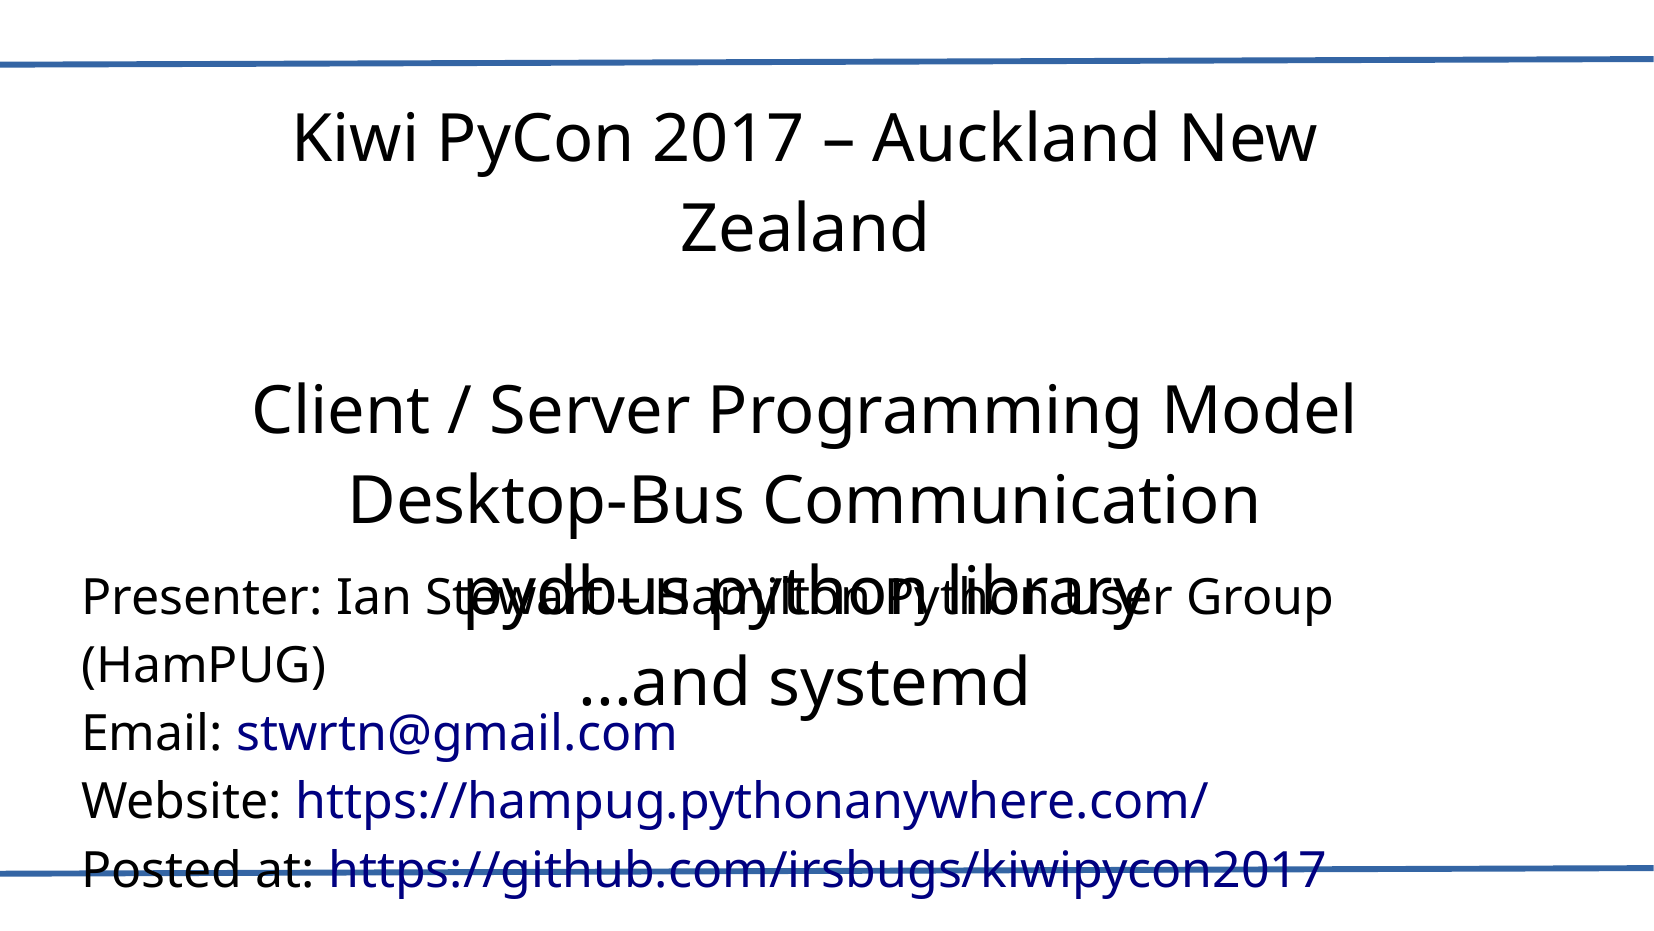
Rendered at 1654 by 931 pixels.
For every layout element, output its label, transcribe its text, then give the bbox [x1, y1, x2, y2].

text_box Kiwi PyCon 2017 – Auckland New Zealand Client / Server Programming Model Desktop-Bus Communication pydbus python library ...and systemd [148, 82, 1463, 497]
text_box Presenter: Ian Stewart – Hamilton Python User Group (HamPUG) Email: stwrtn@gmail.com Website: https://hampug.pythonanywhere.com/ Posted at: https://github.com/irsbugs/kiwipycon2017 This presentation is designed to also be a reference document. [66, 553, 1586, 869]
